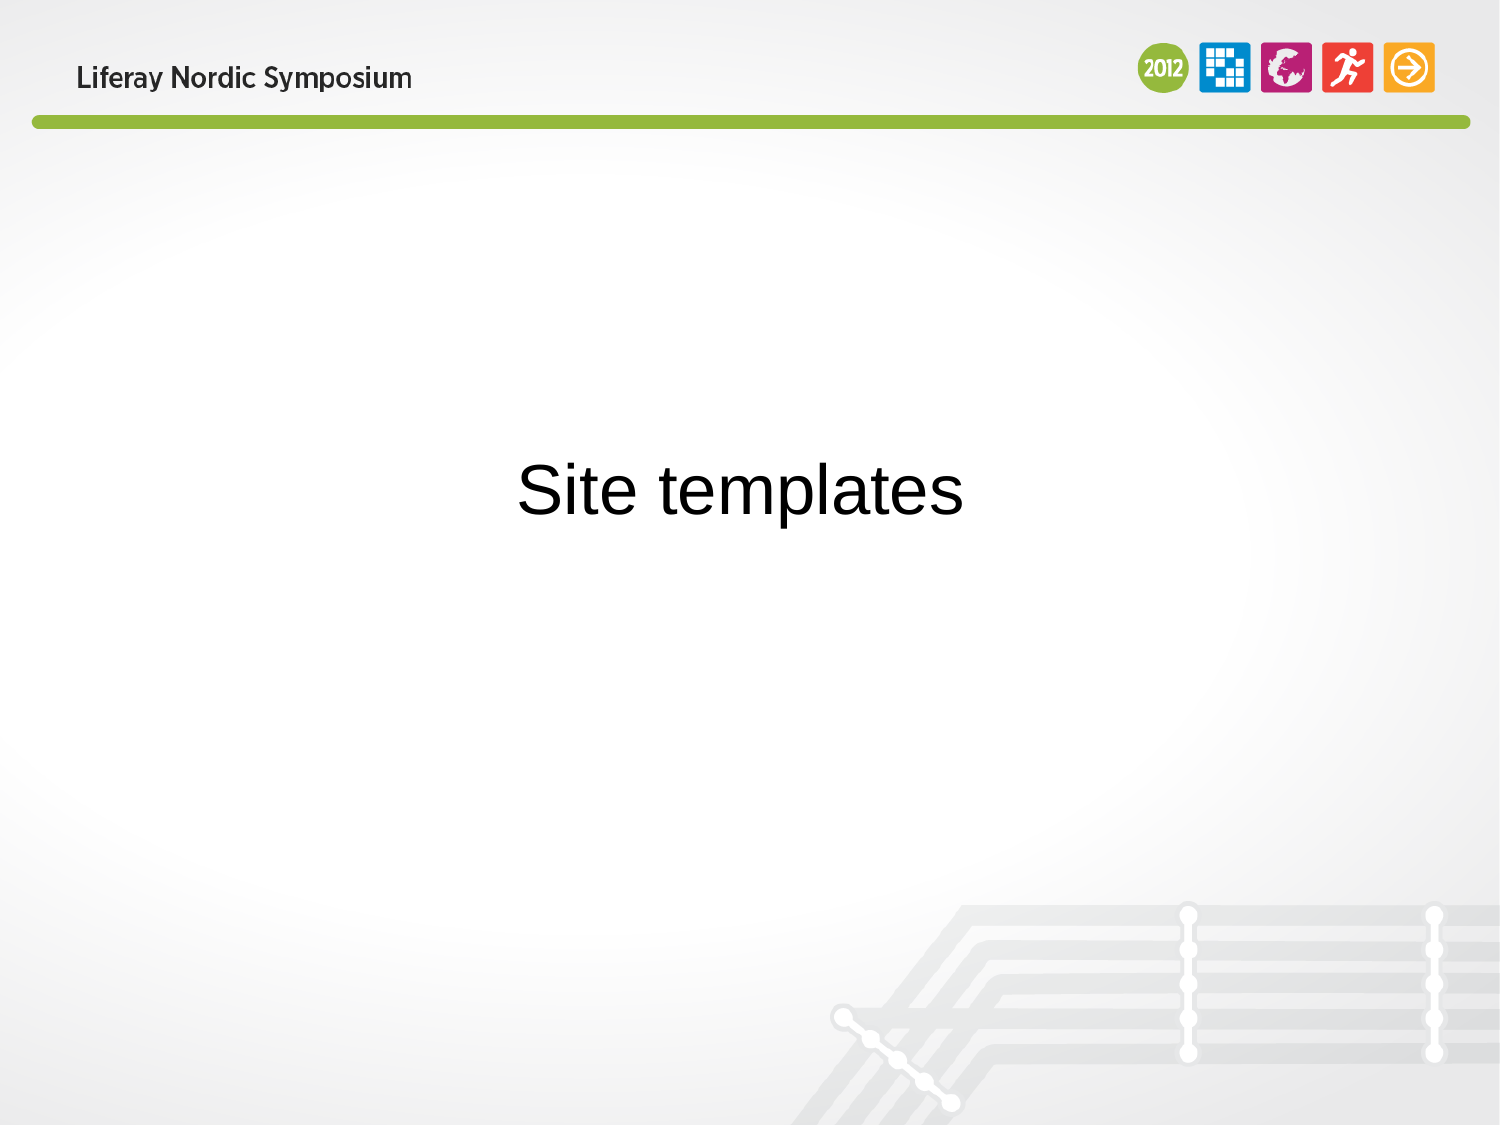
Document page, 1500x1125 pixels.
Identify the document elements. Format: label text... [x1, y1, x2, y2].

title Site templates [501, 436, 1054, 562]
picture [0, 0, 1500, 1125]
